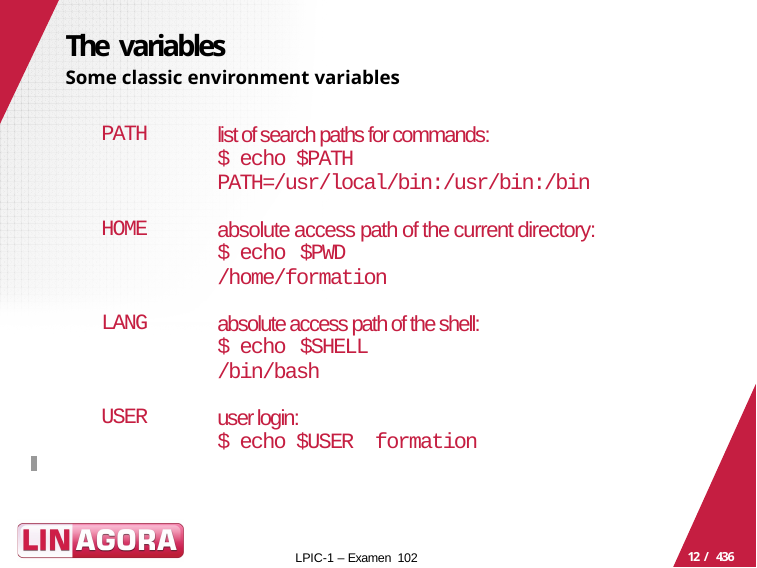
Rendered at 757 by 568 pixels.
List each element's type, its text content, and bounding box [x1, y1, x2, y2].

picture [0, 0, 352, 352]
table_cell LANG [87, 304, 203, 398]
footer LPIC-1 – Examen 102 [293, 549, 420, 568]
text_box Some classic environment variables [63, 65, 629, 195]
slide_number <numéro> / 436 [683, 549, 747, 568]
table_cell absolute access path of the shell: $ echo $SHELL /bin/bash [203, 304, 679, 398]
table_header PATH [87, 115, 203, 210]
title The variables [63, 26, 692, 62]
table_header list of search paths for commands: $ echo $PATH PATH=/usr/local/bin:/usr/bin:/bin [203, 115, 679, 210]
table_cell absolute access path of the current directory: $ echo $PWD /home/formation [203, 210, 679, 304]
text_box [17, 519, 184, 562]
table_cell USER [87, 398, 203, 466]
table_cell HOME [87, 210, 203, 304]
table_cell user login: $ echo $USER formation [203, 398, 679, 466]
